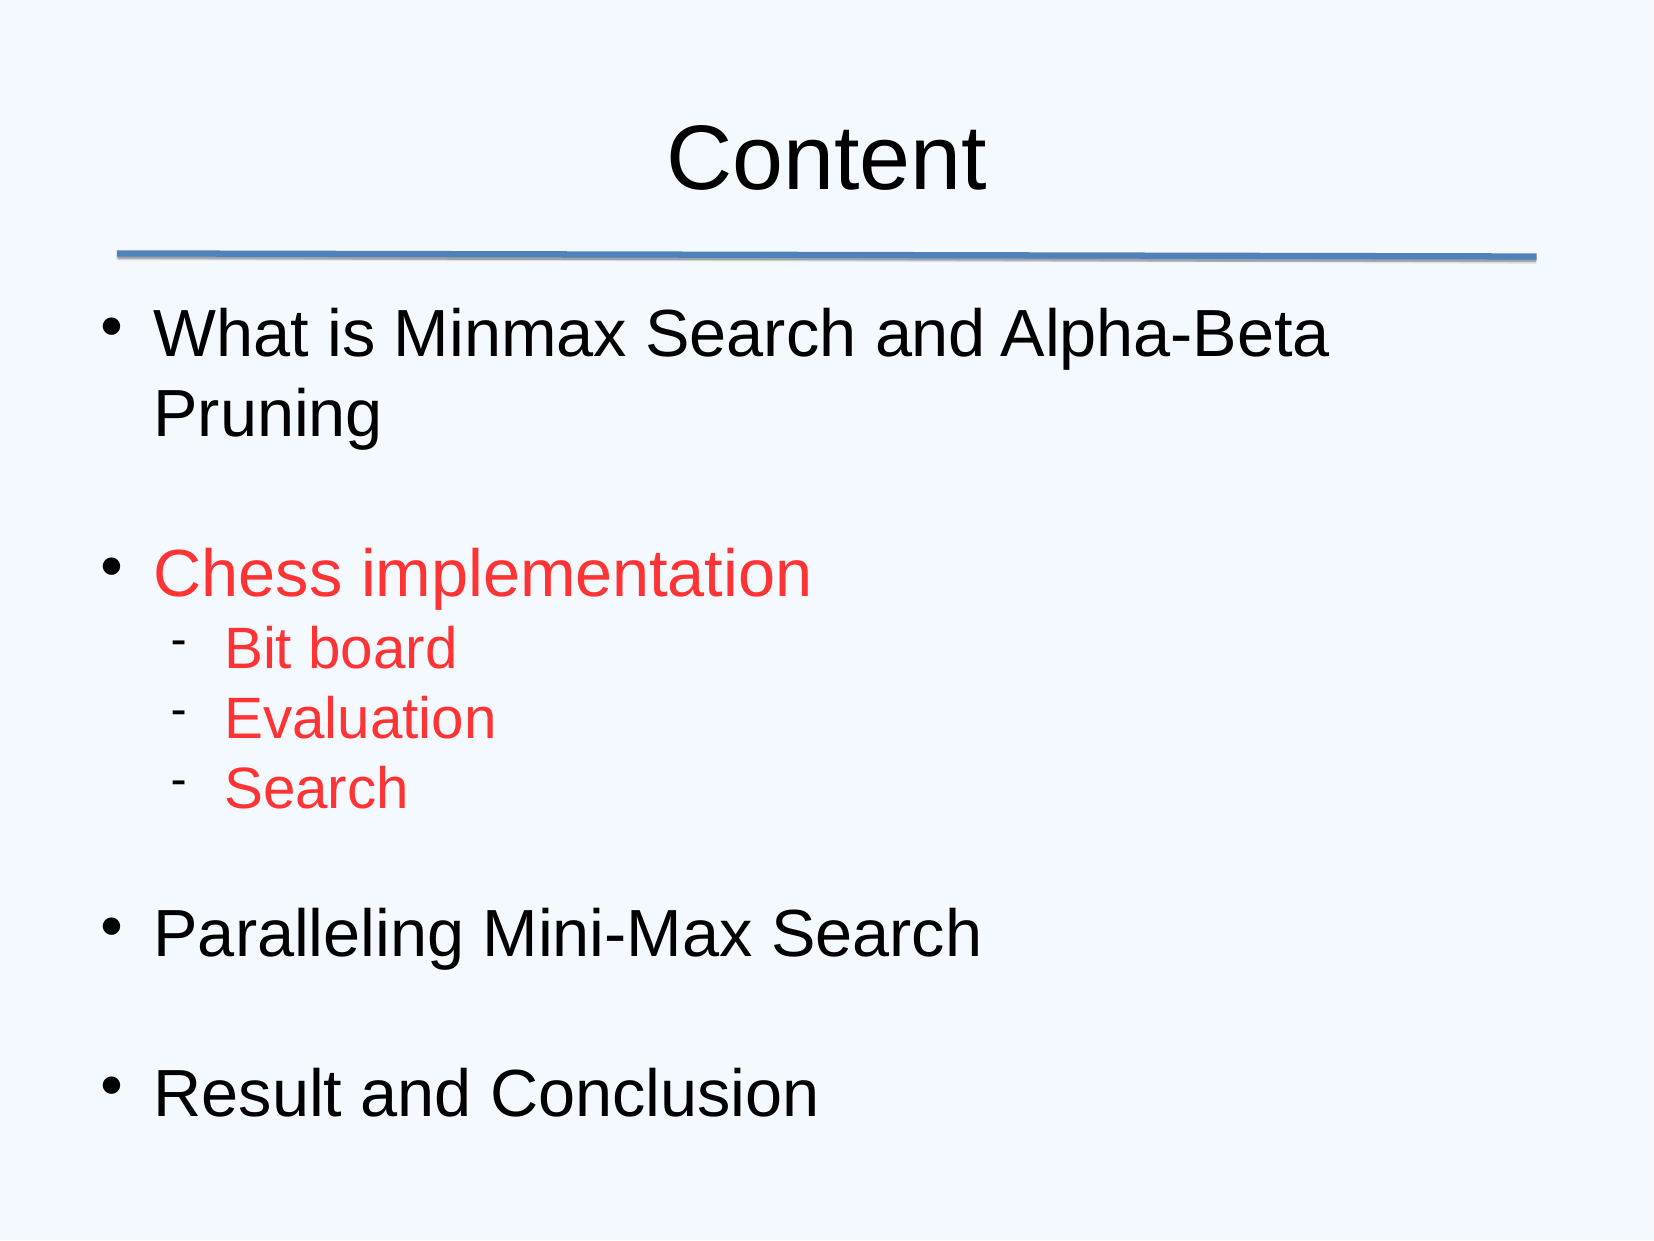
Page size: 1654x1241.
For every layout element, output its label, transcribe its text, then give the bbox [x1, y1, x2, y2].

text_box What is Minmax Search and Alpha-Beta Pruning Chess implementation Bit board Evaluation Search Paralleling Mini-Max Search Result and Conclusion [82, 290, 1571, 1010]
text_box Content [82, 49, 1571, 257]
